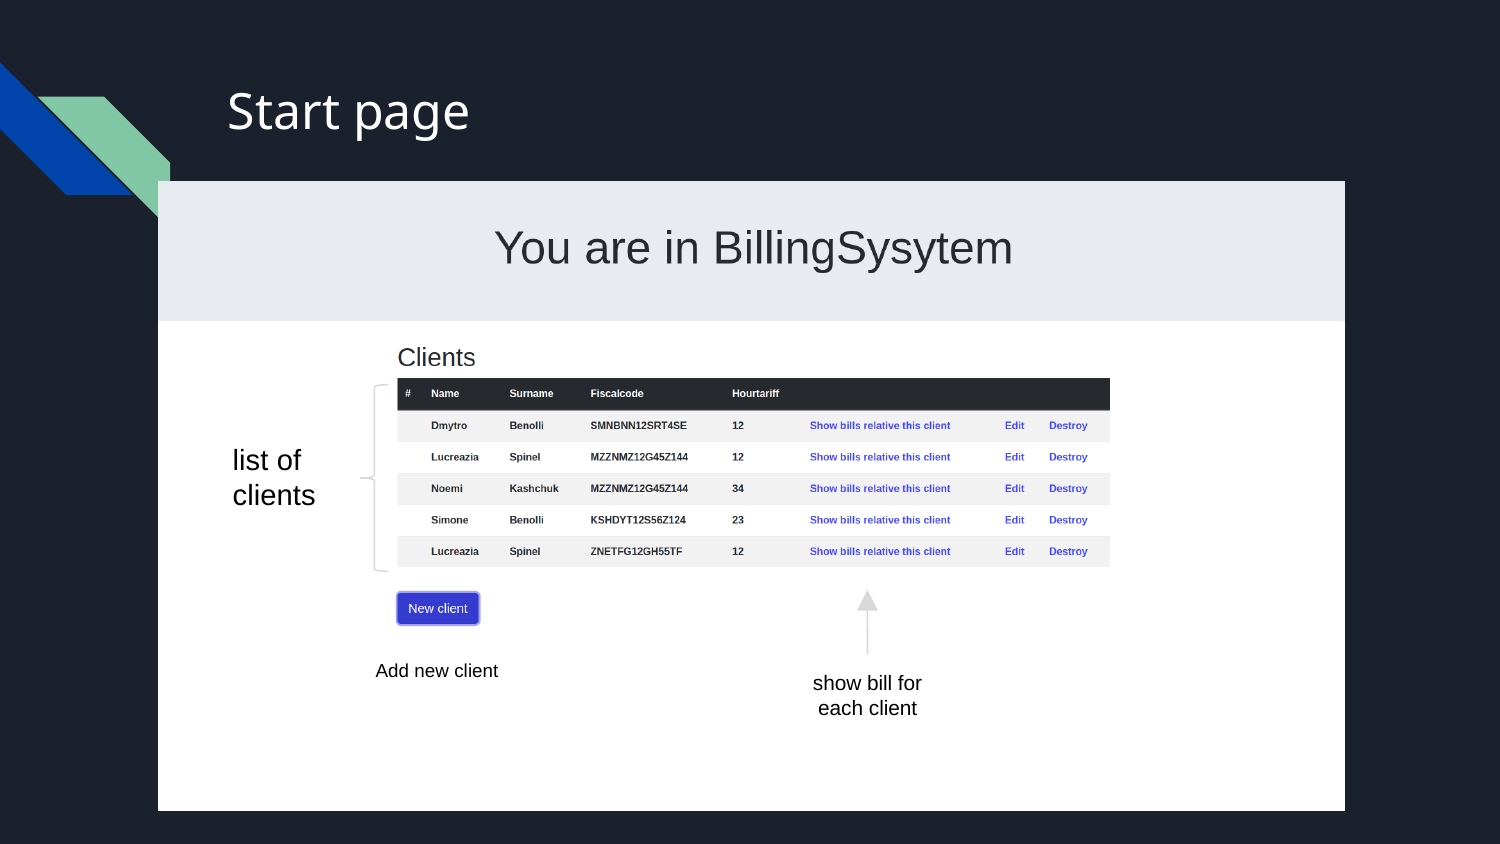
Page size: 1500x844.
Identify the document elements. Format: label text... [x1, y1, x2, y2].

title Start page [212, 64, 1368, 215]
text_box list of clients [217, 426, 347, 519]
text_box show bill for each client [781, 654, 954, 702]
picture [158, 181, 1345, 812]
text_box Add new client [360, 643, 525, 692]
